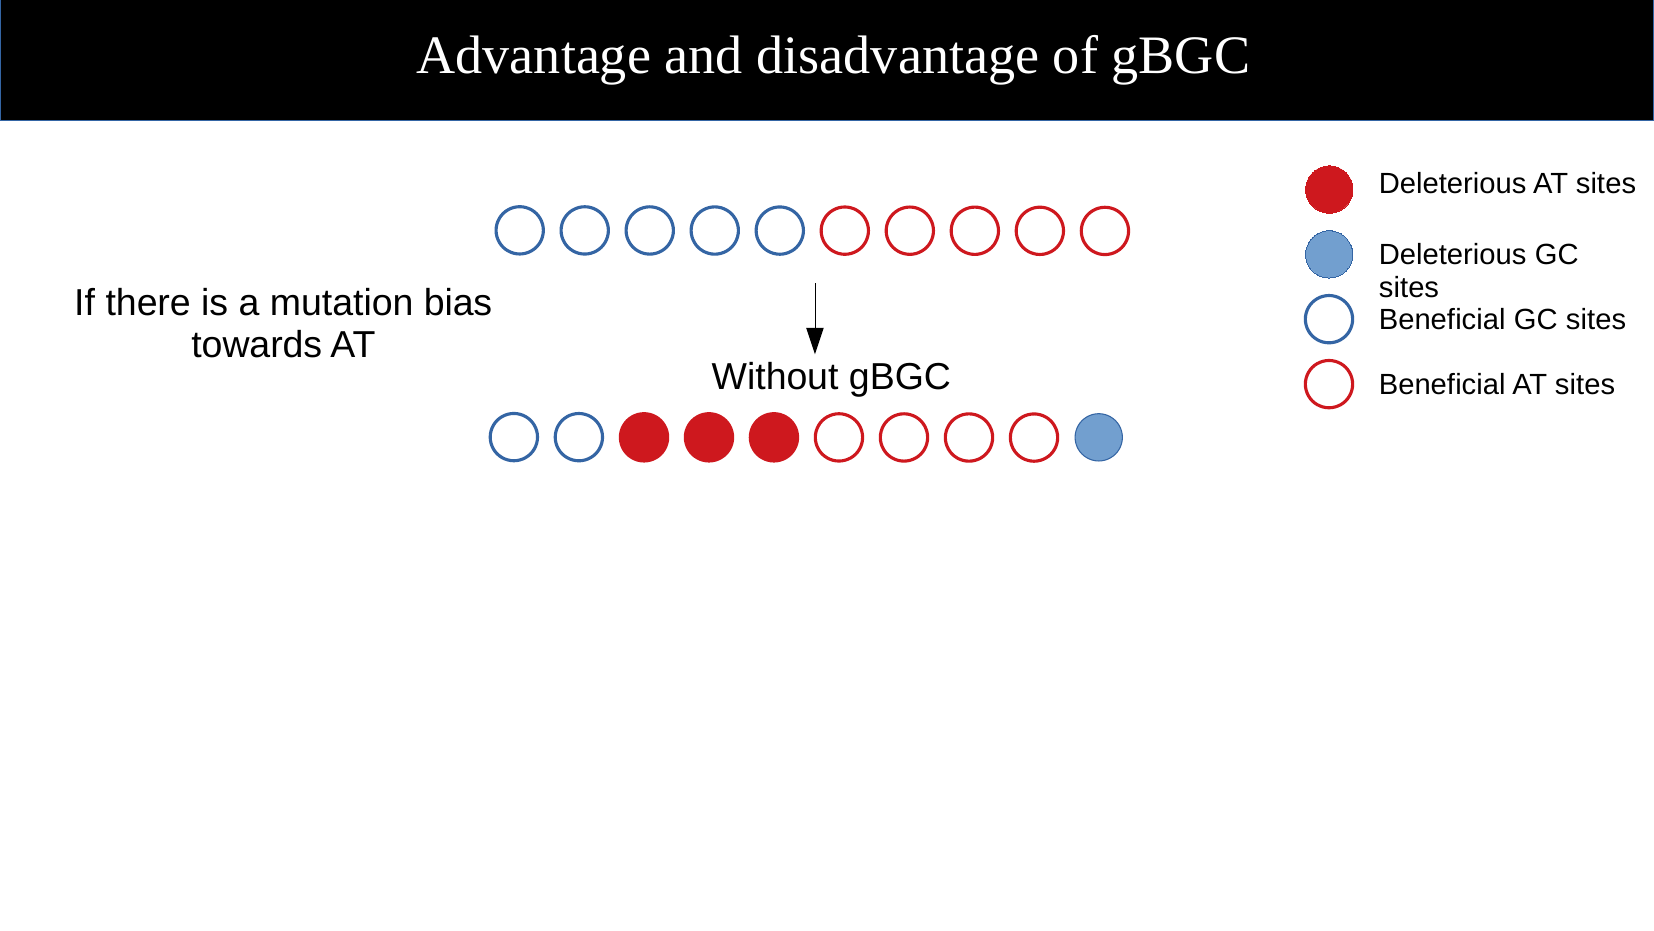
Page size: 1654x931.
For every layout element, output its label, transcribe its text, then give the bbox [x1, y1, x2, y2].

text_box Deleterious GC sites [1364, 230, 1654, 284]
text_box [1305, 230, 1353, 279]
text_box Beneficial AT sites [1364, 360, 1654, 414]
text_box Beneficial GC sites [1364, 295, 1654, 349]
text_box [1075, 413, 1123, 461]
text_box [685, 413, 733, 461]
text_box [0, 0, 1654, 121]
text_box Without gBGC [696, 348, 1004, 447]
text_box [1305, 165, 1353, 214]
text_box Deleterious AT sites [1364, 159, 1654, 213]
text_box If there is a mutation bias towards AT [47, 274, 520, 414]
text_box [752, 447, 796, 461]
text_box Advantage and disadvantage of gBGC [401, 17, 1312, 153]
text_box [620, 413, 668, 461]
